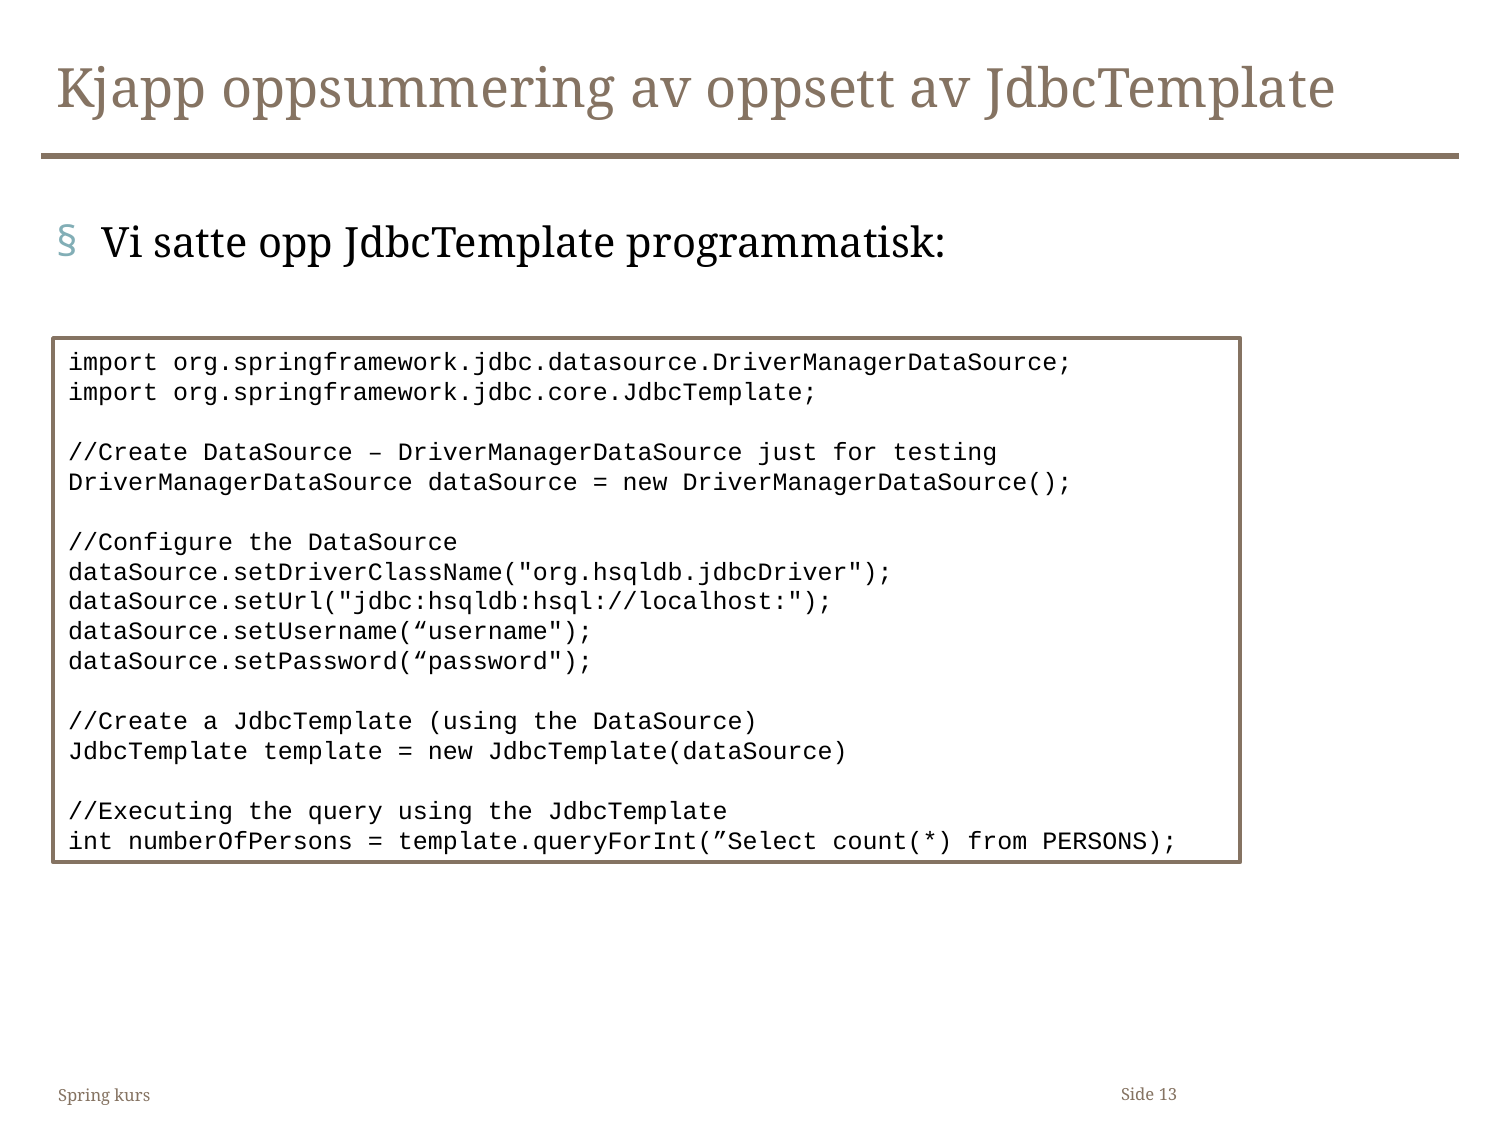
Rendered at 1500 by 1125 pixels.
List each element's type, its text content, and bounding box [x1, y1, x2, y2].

text_box Side <number> [1105, 1065, 1457, 1125]
text_box import org.springframework.jdbc.datasource.DriverManagerDataSource; import org.springframework.jdbc.core.JdbcTemplate; //Create DataSource – DriverManagerDataSource just for testing DriverManagerDataSource dataSource = new DriverManagerDataSource(); //Configure the DataSource dataSource.setDriverClassName("org.hsqldb.jdbcDriver"); dataSource.setUrl("jdbc:hsqldb:hsql://localhost:"); dataSource.setUsername(“username"); dataSource.setPassword(“password"); //Create a JdbcTemplate (using the DataSource) JdbcTemplate template = new JdbcTemplate(dataSource) //Executing the query using the JdbcTemplate int numberOfPersons = template.queryForInt(”Select count(*) from PERSONS); [53, 338, 1241, 863]
list Vi satte opp JdbcTemplate programmatisk: [41, 208, 1455, 1005]
text_box Spring kurs [43, 1065, 751, 1125]
title Kjapp oppsummering av oppsett av JdbcTemplate [40, 27, 1459, 146]
